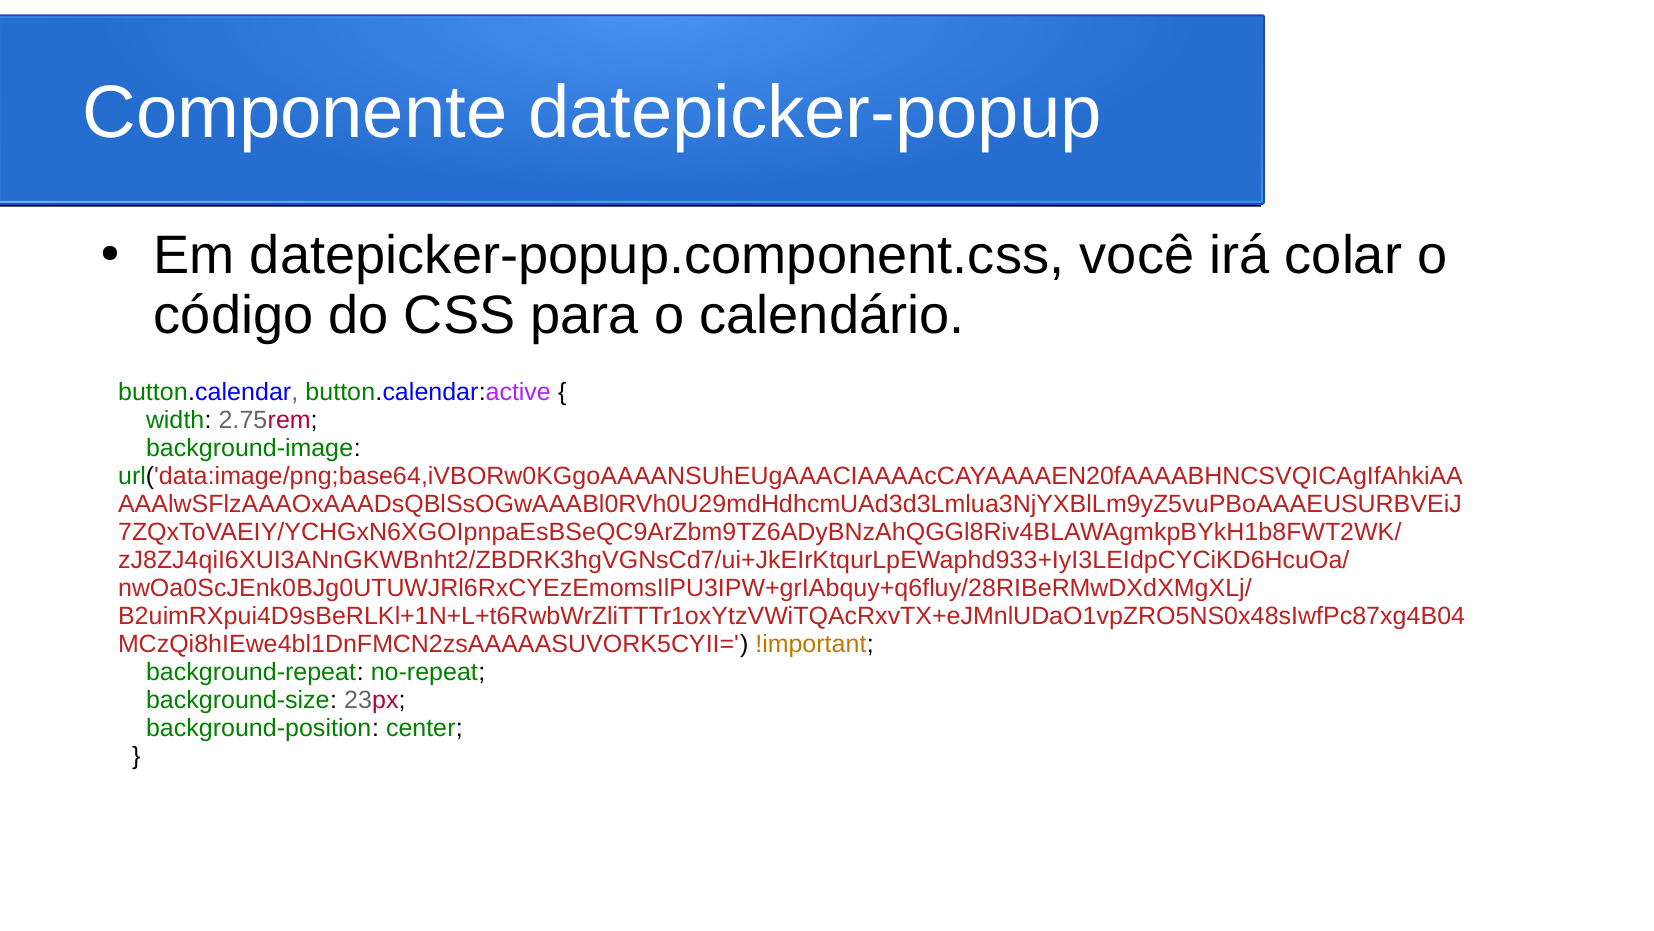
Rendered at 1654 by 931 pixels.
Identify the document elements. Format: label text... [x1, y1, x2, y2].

title Componente datepicker-popup [82, 35, 1235, 189]
list Em datepicker-popup.component.css, você irá colar o código do CSS para o calendário. [82, 224, 1571, 764]
text_box button.calendar, button.calendar:active { width: 2.75rem; background-image: url('data:image/png;base64,iVBORw0KGgoAAAANSUhEUgAAACIAAAAcCAYAAAAEN20fAAAABHNCSVQICAgIfAhkiAAAAAlwSFlzAAAOxAAADsQBlSsOGwAAABl0RVh0U29mdHdhcmUAd3d3Lmlua3NjYXBlLm9yZ5vuPBoAAAEUSURBVEiJ7ZQxToVAEIY/YCHGxN6XGOIpnpaEsBSeQC9ArZbm9TZ6ADyBNzAhQGGl8Riv4BLAWAgmkpBYkH1b8FWT2WK/zJ8ZJ4qiI6XUI3ANnGKWBnht2/ZBDRK3hgVGNsCd7/ui+JkEIrKtqurLpEWaphd933+IyI3LEIdpCYCiKD6HcuOa/nwOa0ScJEnk0BJg0UTUWJRl6RxCYEzEmomsIlPU3IPW+grIAbquy+q6fluy/28RIBeRMwDXdXMgXLj/B2uimRXpui4D9sBeRLKl+1N+L+t6RwbWrZliTTTr1oxYtzVWiTQAcRxvTX+eJMnlUDaO1vpZRO5NS0x48sIwfPc87xg4B04MCzQi8hIEwe4bl1DnFMCN2zsAAAAASUVORK5CYII=') !important; background-repeat: no-repeat; background-size: 23px; background-position: center; } [118, 377, 1477, 844]
